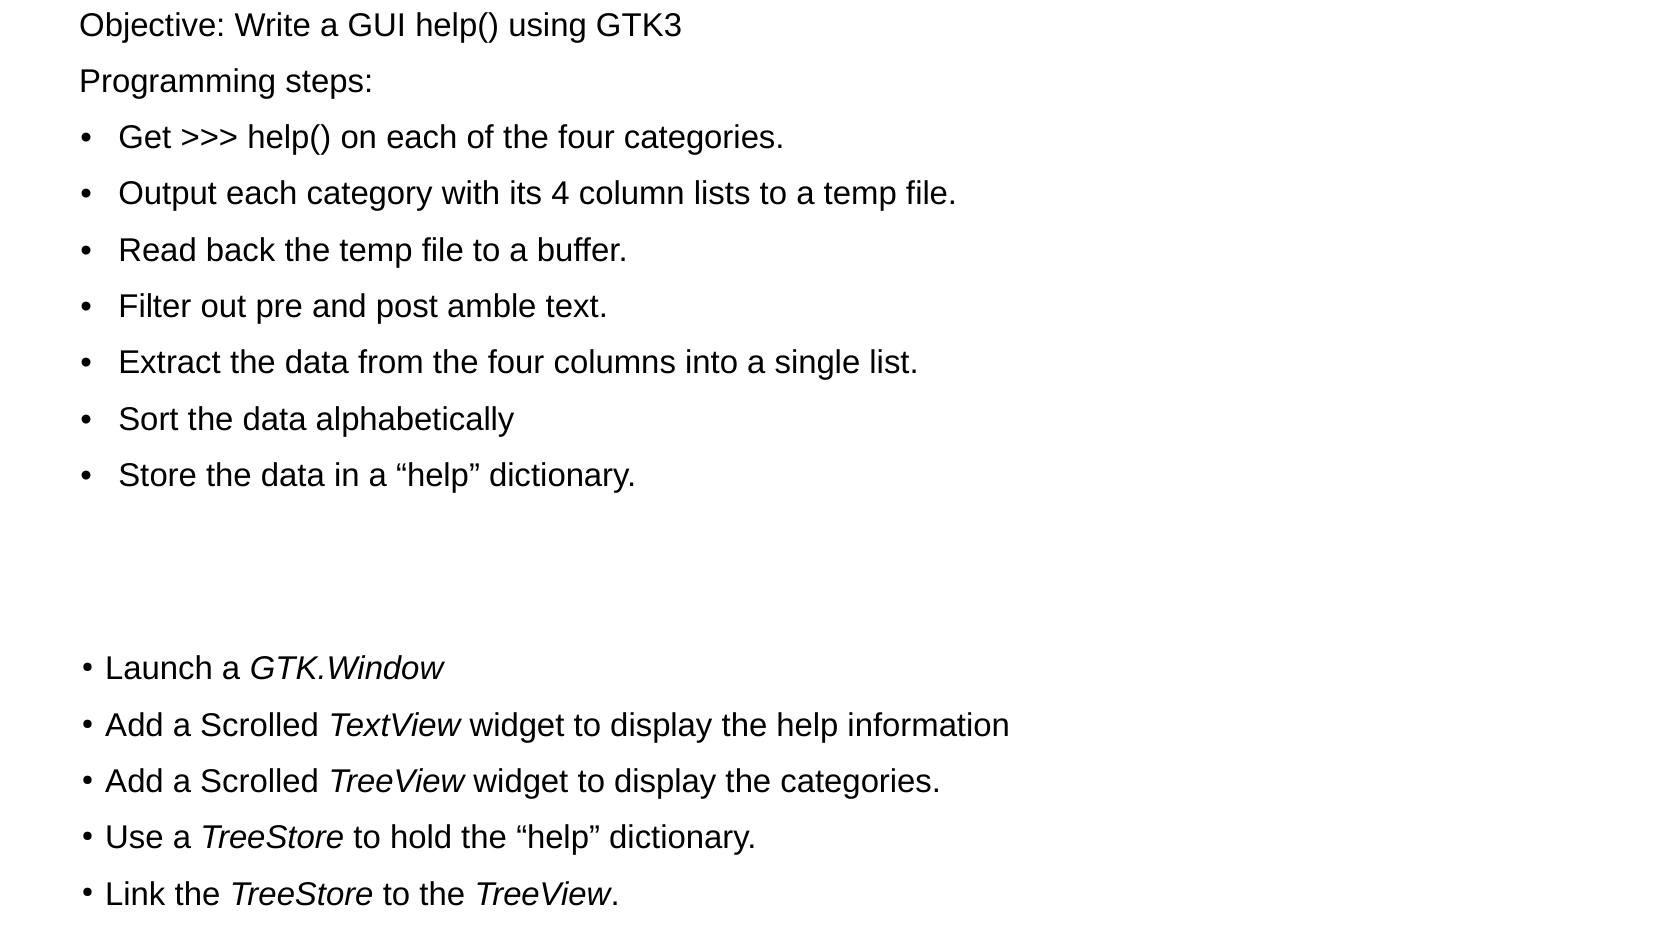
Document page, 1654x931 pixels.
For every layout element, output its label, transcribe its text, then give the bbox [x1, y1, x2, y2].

list Objective: Write a GUI help() using GTK3 Programming steps: Get >>> help() on each of the four categories. Output each category with its 4 column lists to a temp file. Read back the temp file to a buffer. Filter out pre and post amble text. Extract the data from the four columns into a single list. Sort the data alphabetically Store the data in a “help” dictionary. Launch a GTK.Window Add a Scrolled TextView widget to display the help information Add a Scrolled TreeView widget to display the categories. Use a TreeStore to hold the “help” dictionary. Link the TreeStore to the TreeView. [79, 6, 1568, 915]
